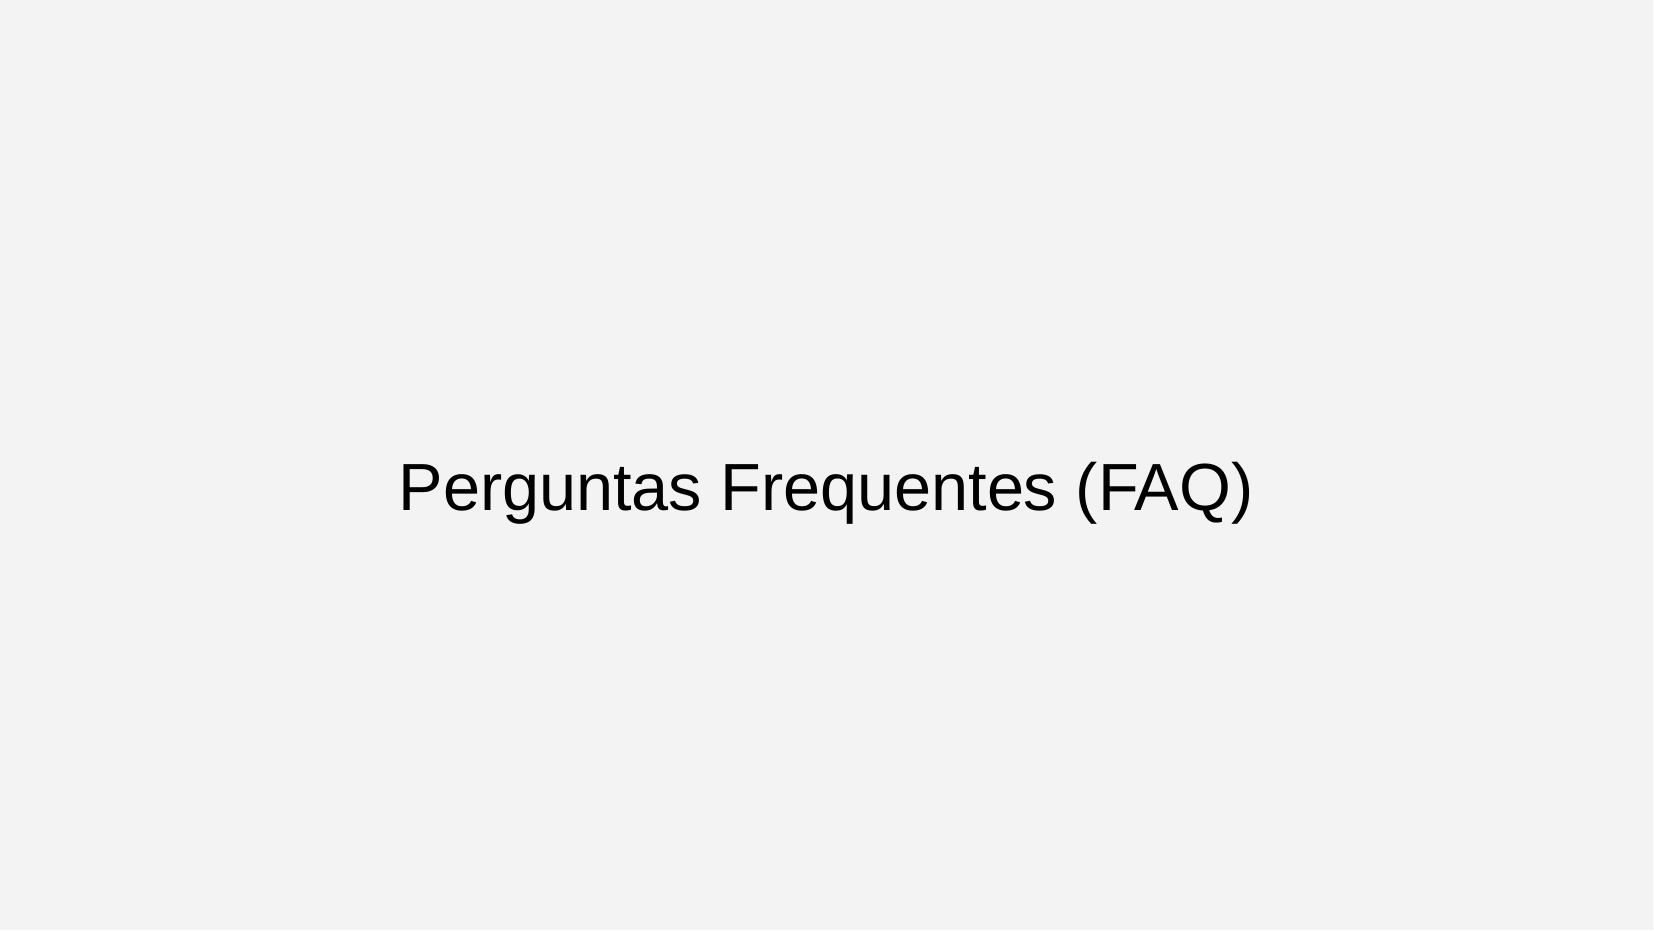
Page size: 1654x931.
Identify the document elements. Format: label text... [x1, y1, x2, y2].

subtitle Perguntas Frequentes (FAQ) [82, 217, 1571, 758]
